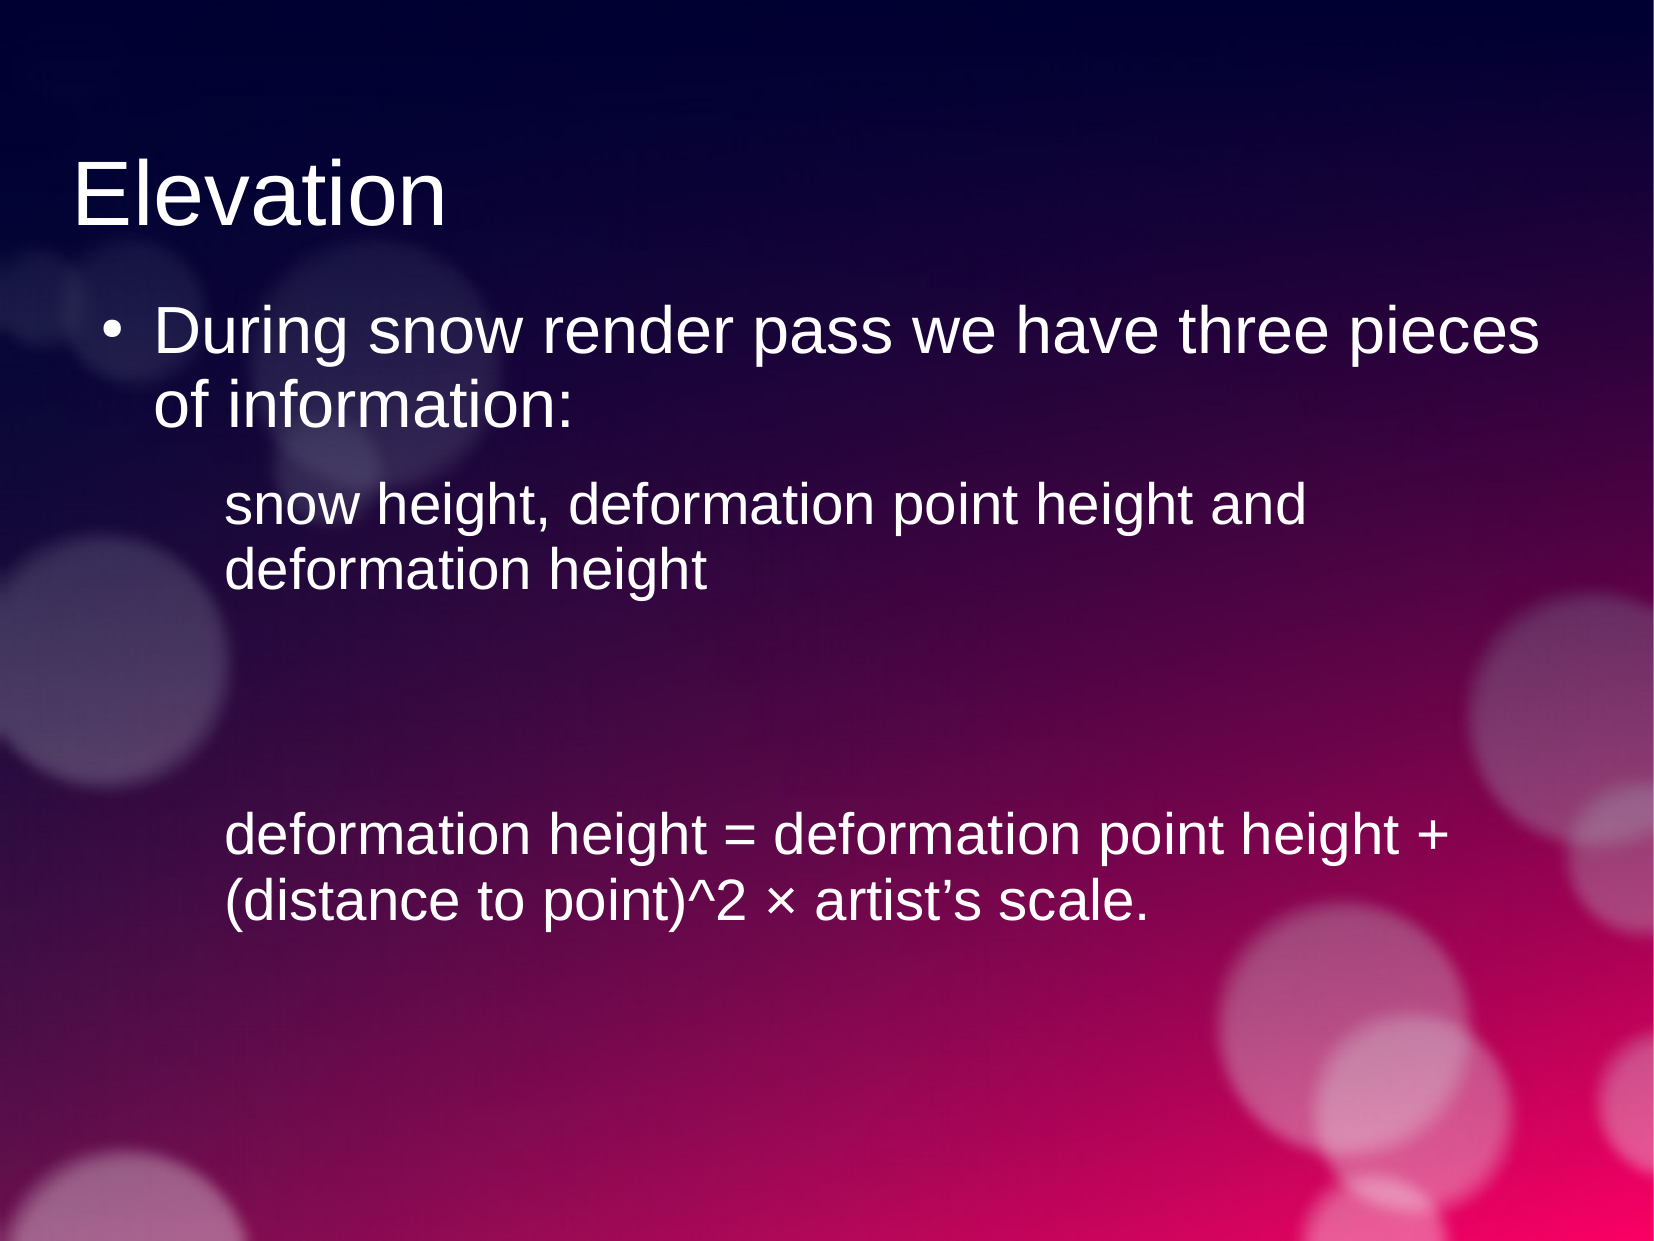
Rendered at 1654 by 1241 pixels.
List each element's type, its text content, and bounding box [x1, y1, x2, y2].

title Elevation [71, 90, 1561, 298]
list During snow render pass we have three pieces of information: snow height, deformation point height and deformation height deformation height = deformation point height + (distance to point)^2 × artist’s scale. [82, 292, 1571, 1036]
picture [0, 0, 1654, 1241]
